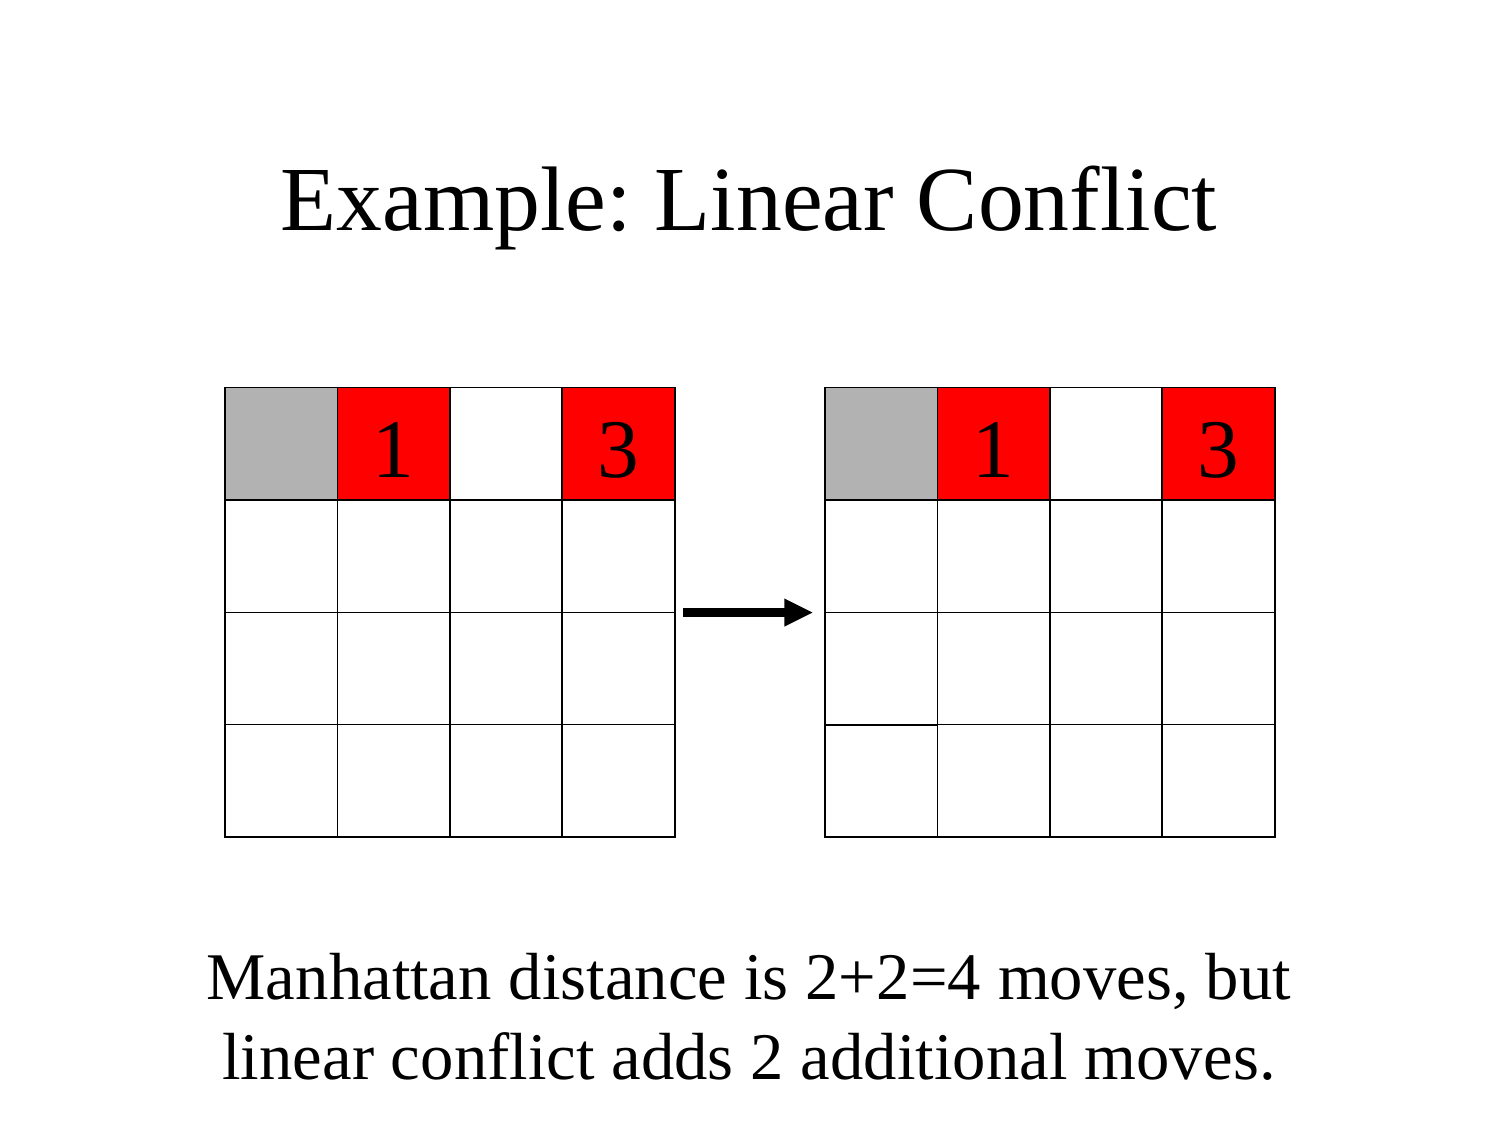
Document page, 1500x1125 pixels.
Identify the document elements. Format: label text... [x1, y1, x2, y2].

text_box 3 [1163, 388, 1274, 499]
text_box 1 [338, 388, 449, 499]
text_box Example: Linear Conflict [112, 99, 1388, 288]
text_box 3 [563, 388, 674, 499]
text_box [824, 387, 937, 499]
text_box Manhattan distance is 2+2=4 moves, but linear conflict adds 2 additional moves. [150, 924, 1351, 1101]
text_box 1 [937, 387, 1050, 499]
text_box [224, 387, 337, 499]
